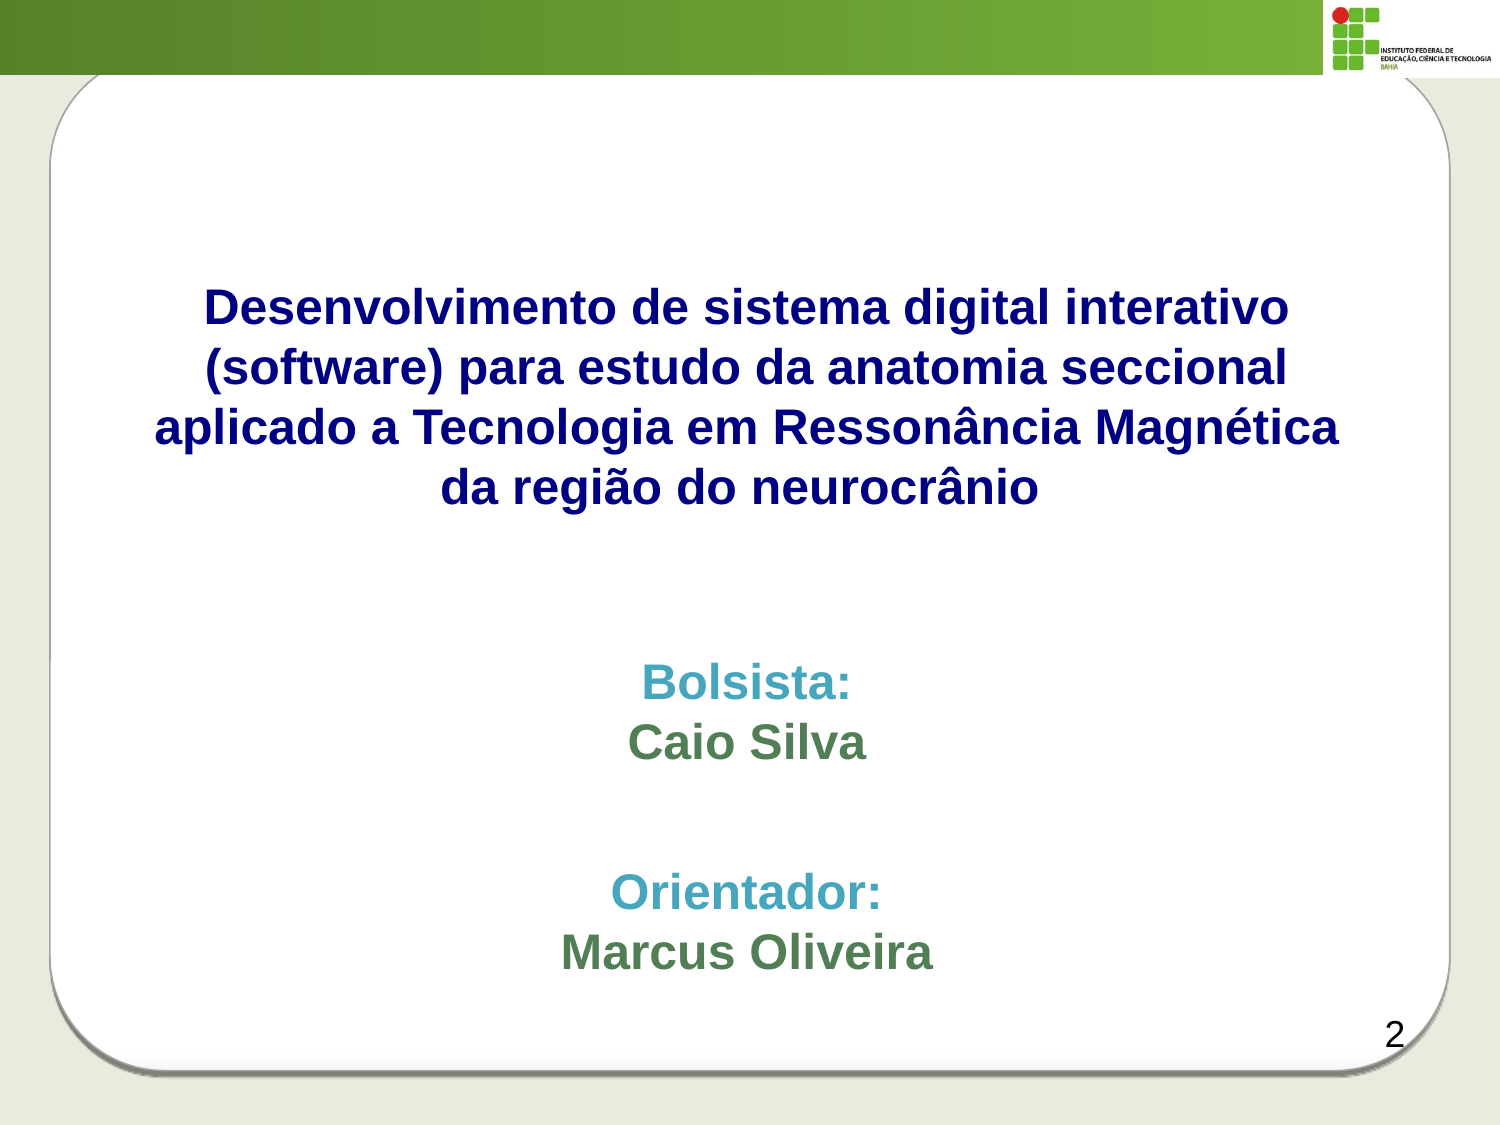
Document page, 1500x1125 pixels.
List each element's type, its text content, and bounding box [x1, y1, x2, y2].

text_box [0, 0, 1323, 75]
text_box Desenvolvimento de sistema digital interativo (software) para estudo da anatomia seccional aplicado a Tecnologia em Ressonância Magnética da região do neurocrânio Bolsista: Caio Silva Orientador: Marcus Oliveira [105, 222, 1389, 1118]
picture [1323, 0, 1500, 79]
text_box <number> [1369, 1002, 1445, 1063]
